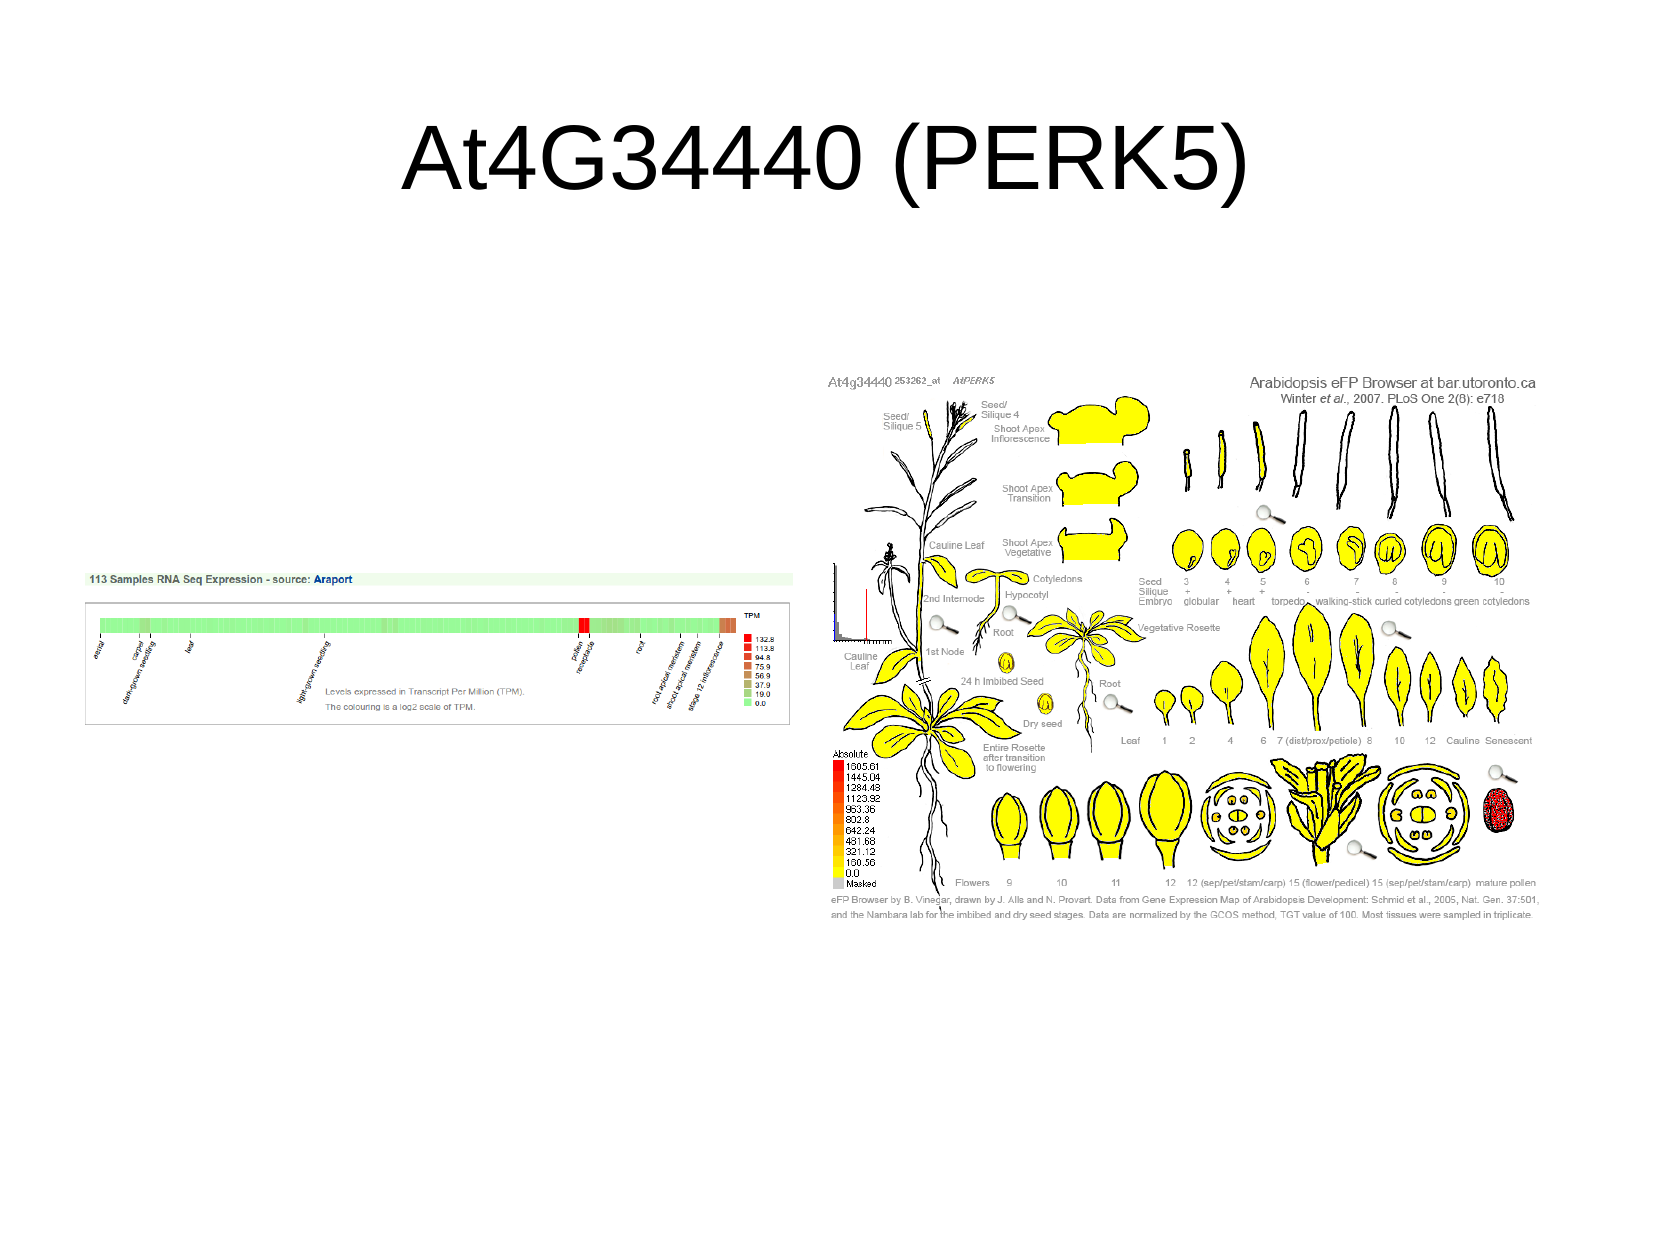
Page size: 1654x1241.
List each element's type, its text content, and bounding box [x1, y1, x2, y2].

picture [828, 374, 1539, 925]
picture [82, 573, 793, 727]
title At4G34440 (PERK5) [82, 49, 1571, 257]
